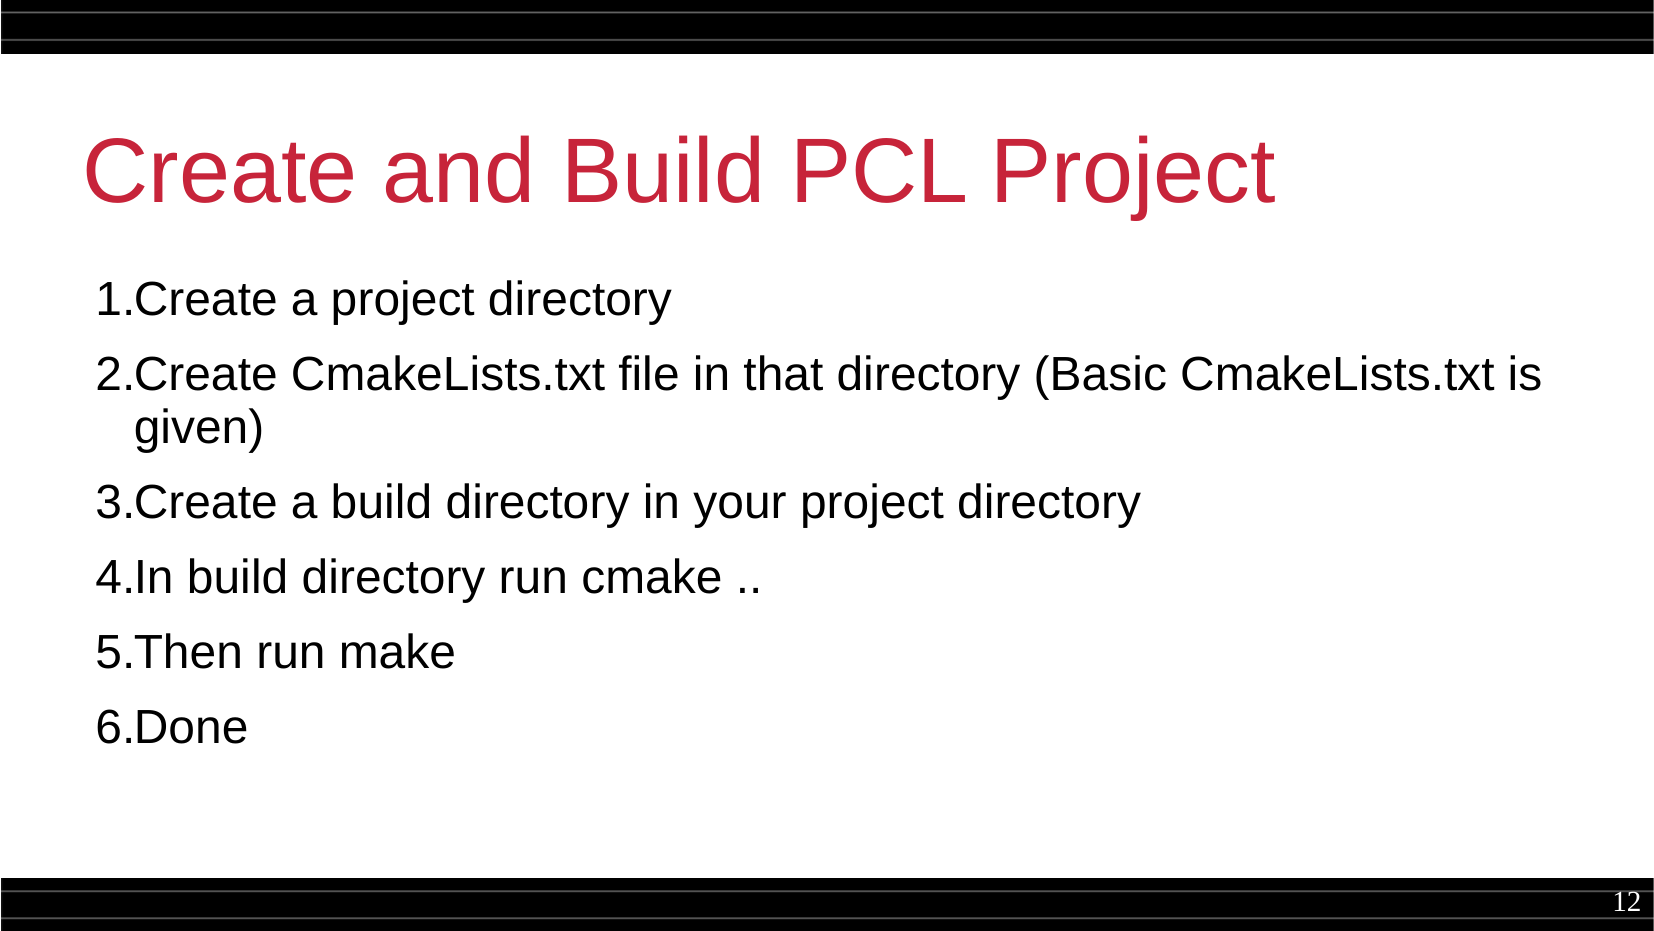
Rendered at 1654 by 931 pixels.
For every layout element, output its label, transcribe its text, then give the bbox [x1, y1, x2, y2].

list Create a project directory Create CmakeLists.txt file in that directory (Basic CmakeLists.txt is given) Create a build directory in your project directory In build directory run cmake .. Then run make Done [82, 271, 1571, 758]
picture [1, 878, 1654, 931]
title Create and Build PCL Project [82, 92, 1571, 249]
picture [1, 0, 1654, 54]
